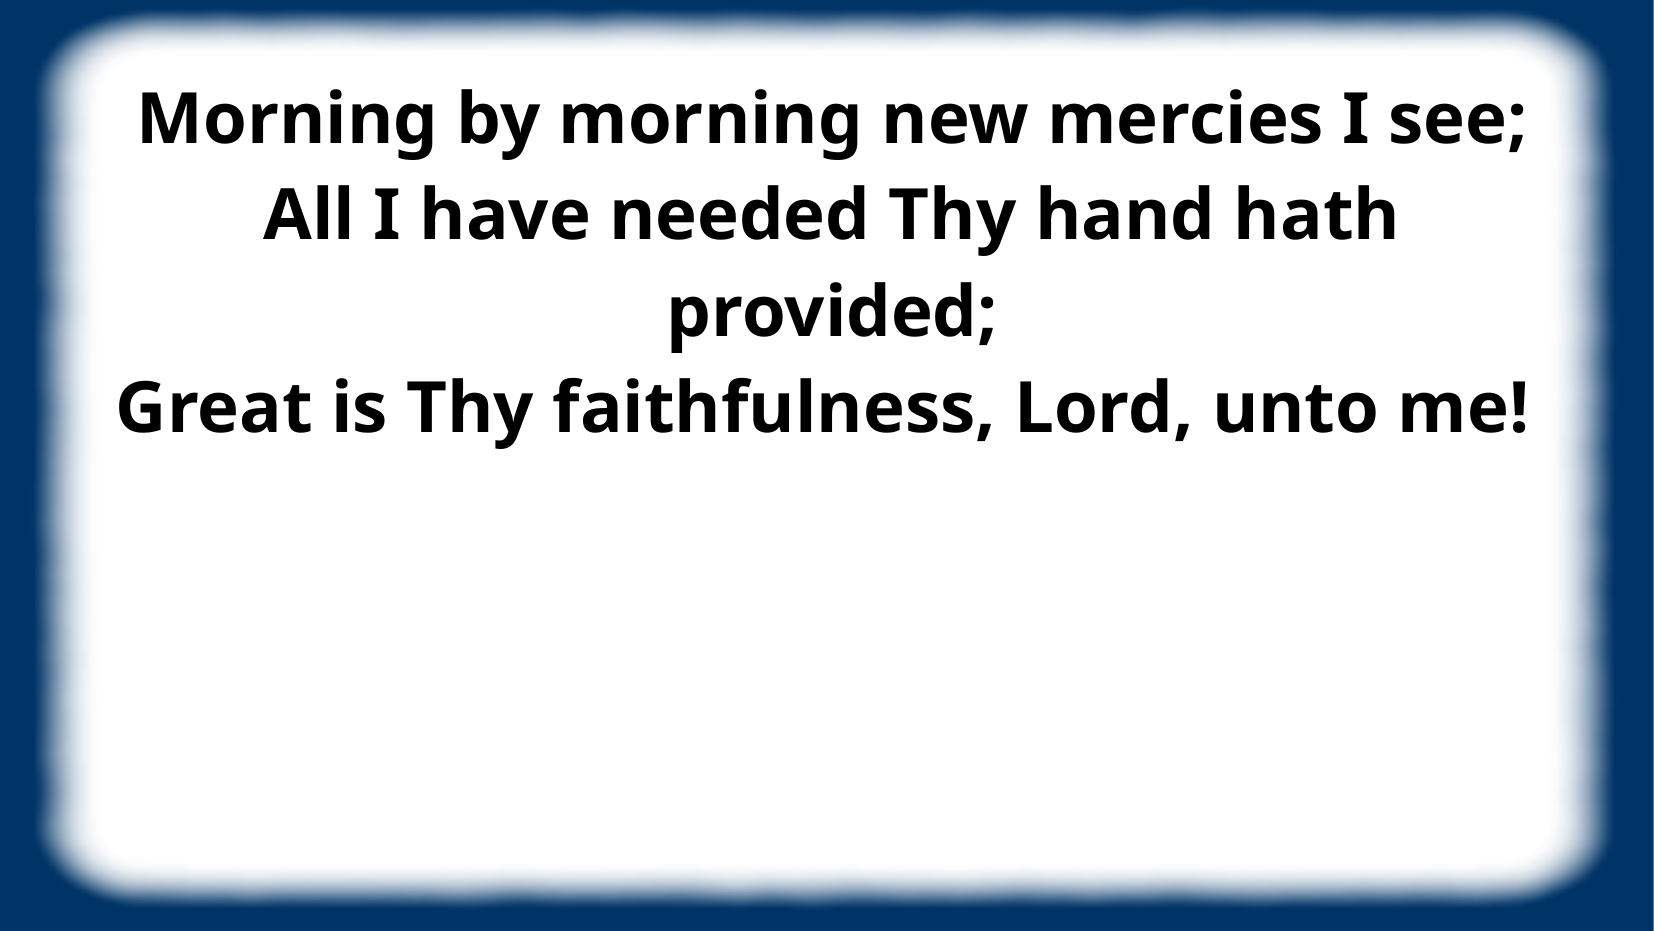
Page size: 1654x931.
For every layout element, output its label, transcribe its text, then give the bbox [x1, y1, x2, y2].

picture [0, 0, 1654, 931]
text_box Morning by morning new mercies I see; All I have needed Thy hand hath provided; Great is Thy faithfulness, Lord, unto me! [90, 60, 1576, 361]
